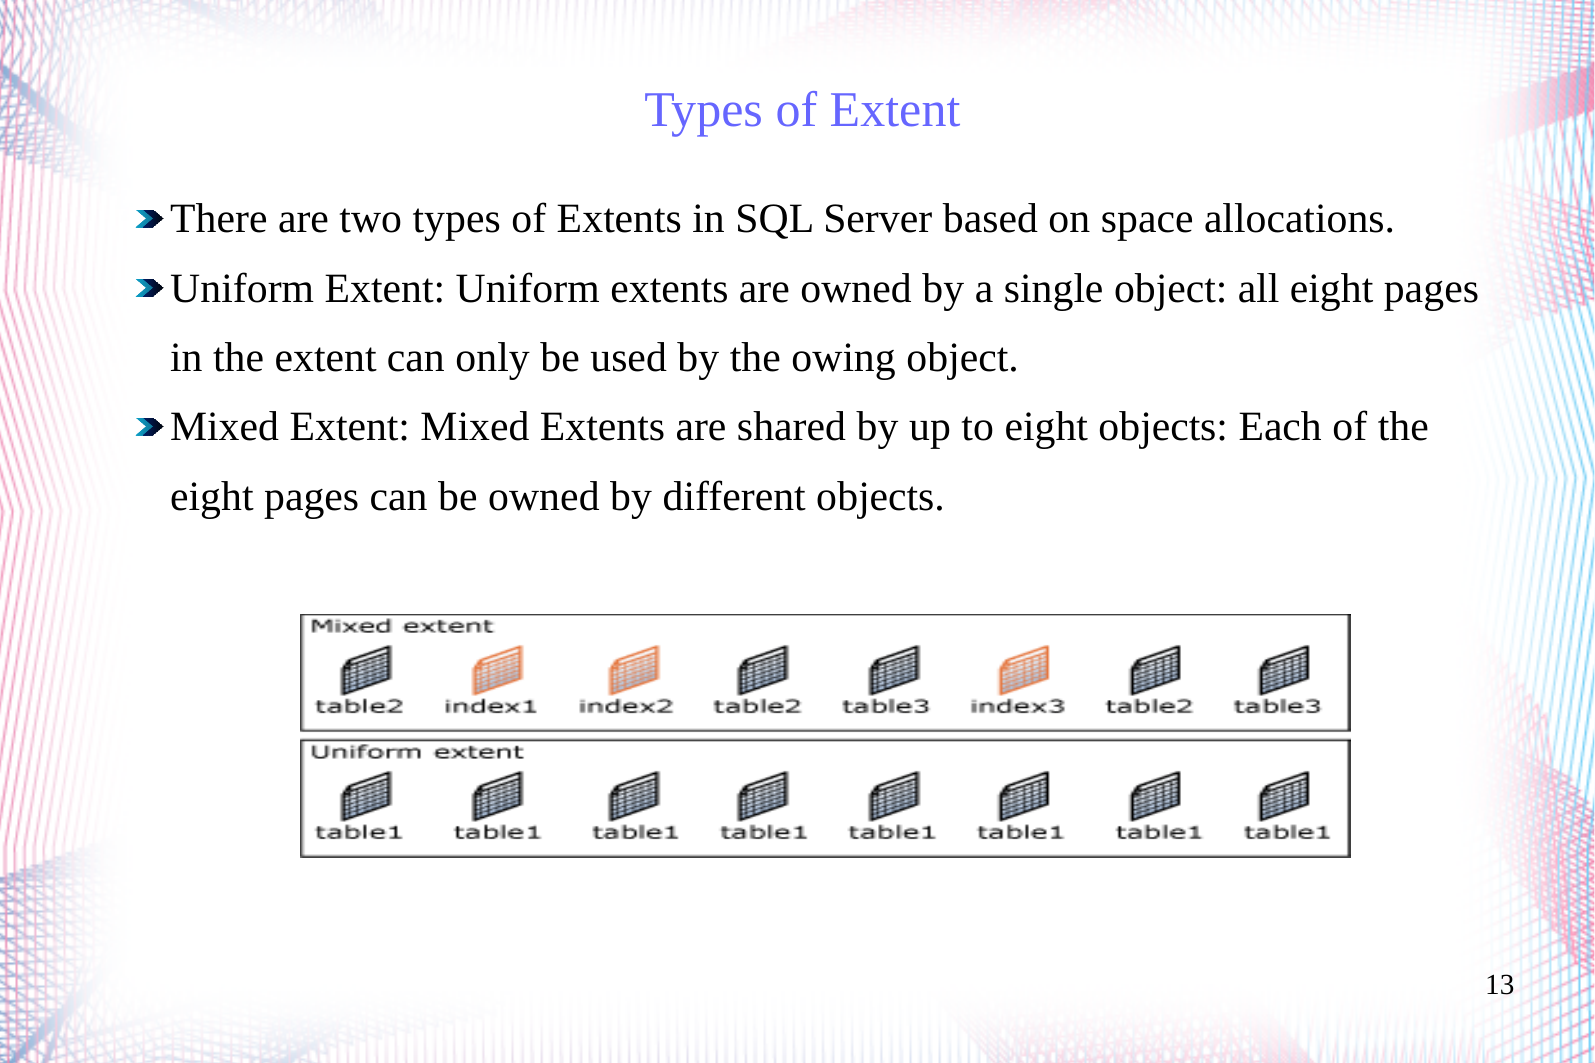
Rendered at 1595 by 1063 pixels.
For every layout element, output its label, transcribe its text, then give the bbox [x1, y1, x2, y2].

picture [0, 0, 1595, 1063]
text_box Types of Extent [165, 75, 1441, 147]
text_box There are two types of Extents in SQL Server based on space allocations. Uniform Extent: Uniform extents are owned by a single object: all eight pages in the extent can only be used by the owing object. Mixed Extent: Mixed Extents are shared by up to eight objects: Each of the eight pages can be owned by different objects. [120, 165, 1501, 586]
